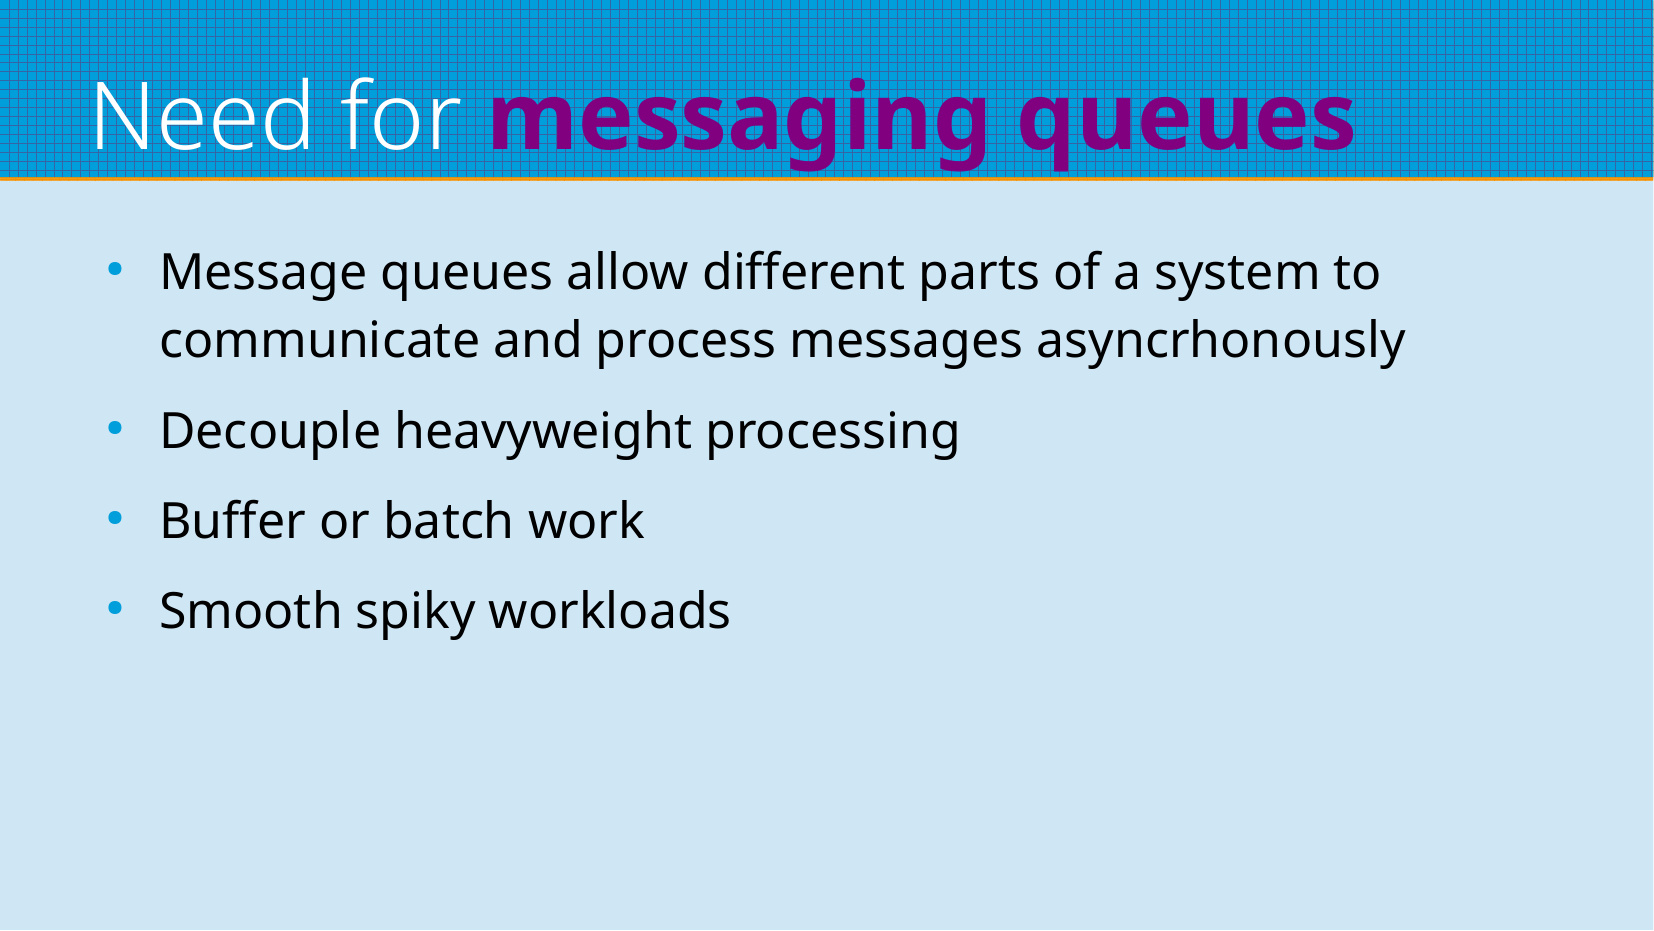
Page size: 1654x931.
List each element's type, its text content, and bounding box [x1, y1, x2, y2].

title Need for messaging queues [88, 14, 1565, 178]
list Message queues allow different parts of a system to communicate and process messages asyncrhonously Decouple heavyweight processing Buffer or batch work Smooth spiky workloads [88, 236, 1565, 813]
